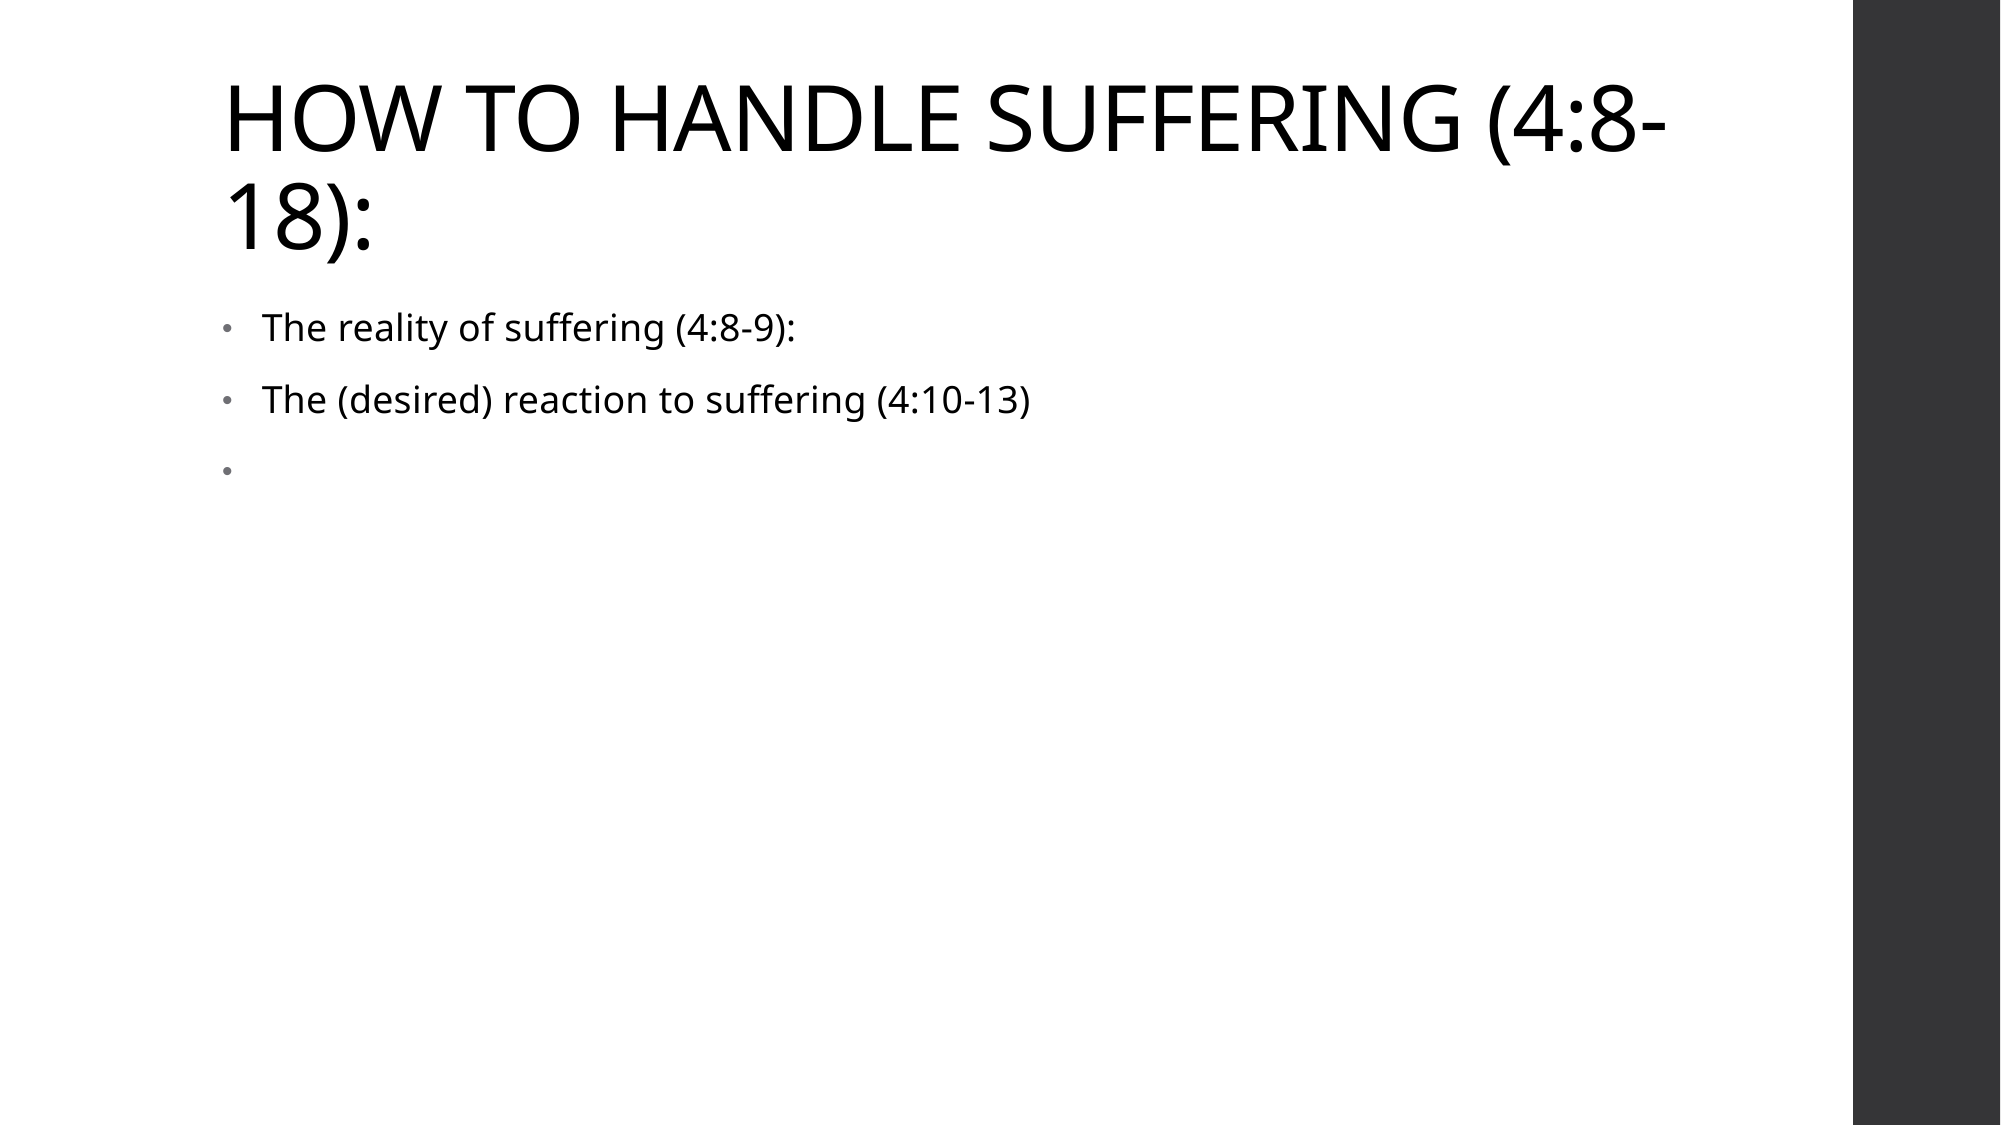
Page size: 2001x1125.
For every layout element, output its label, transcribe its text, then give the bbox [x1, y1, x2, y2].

title HOW TO HANDLE SUFFERING (4:8-18): [206, 60, 1797, 278]
list The reality of suffering (4:8-9): The (desired) reaction to suffering (4:10-13) [206, 299, 1617, 1014]
